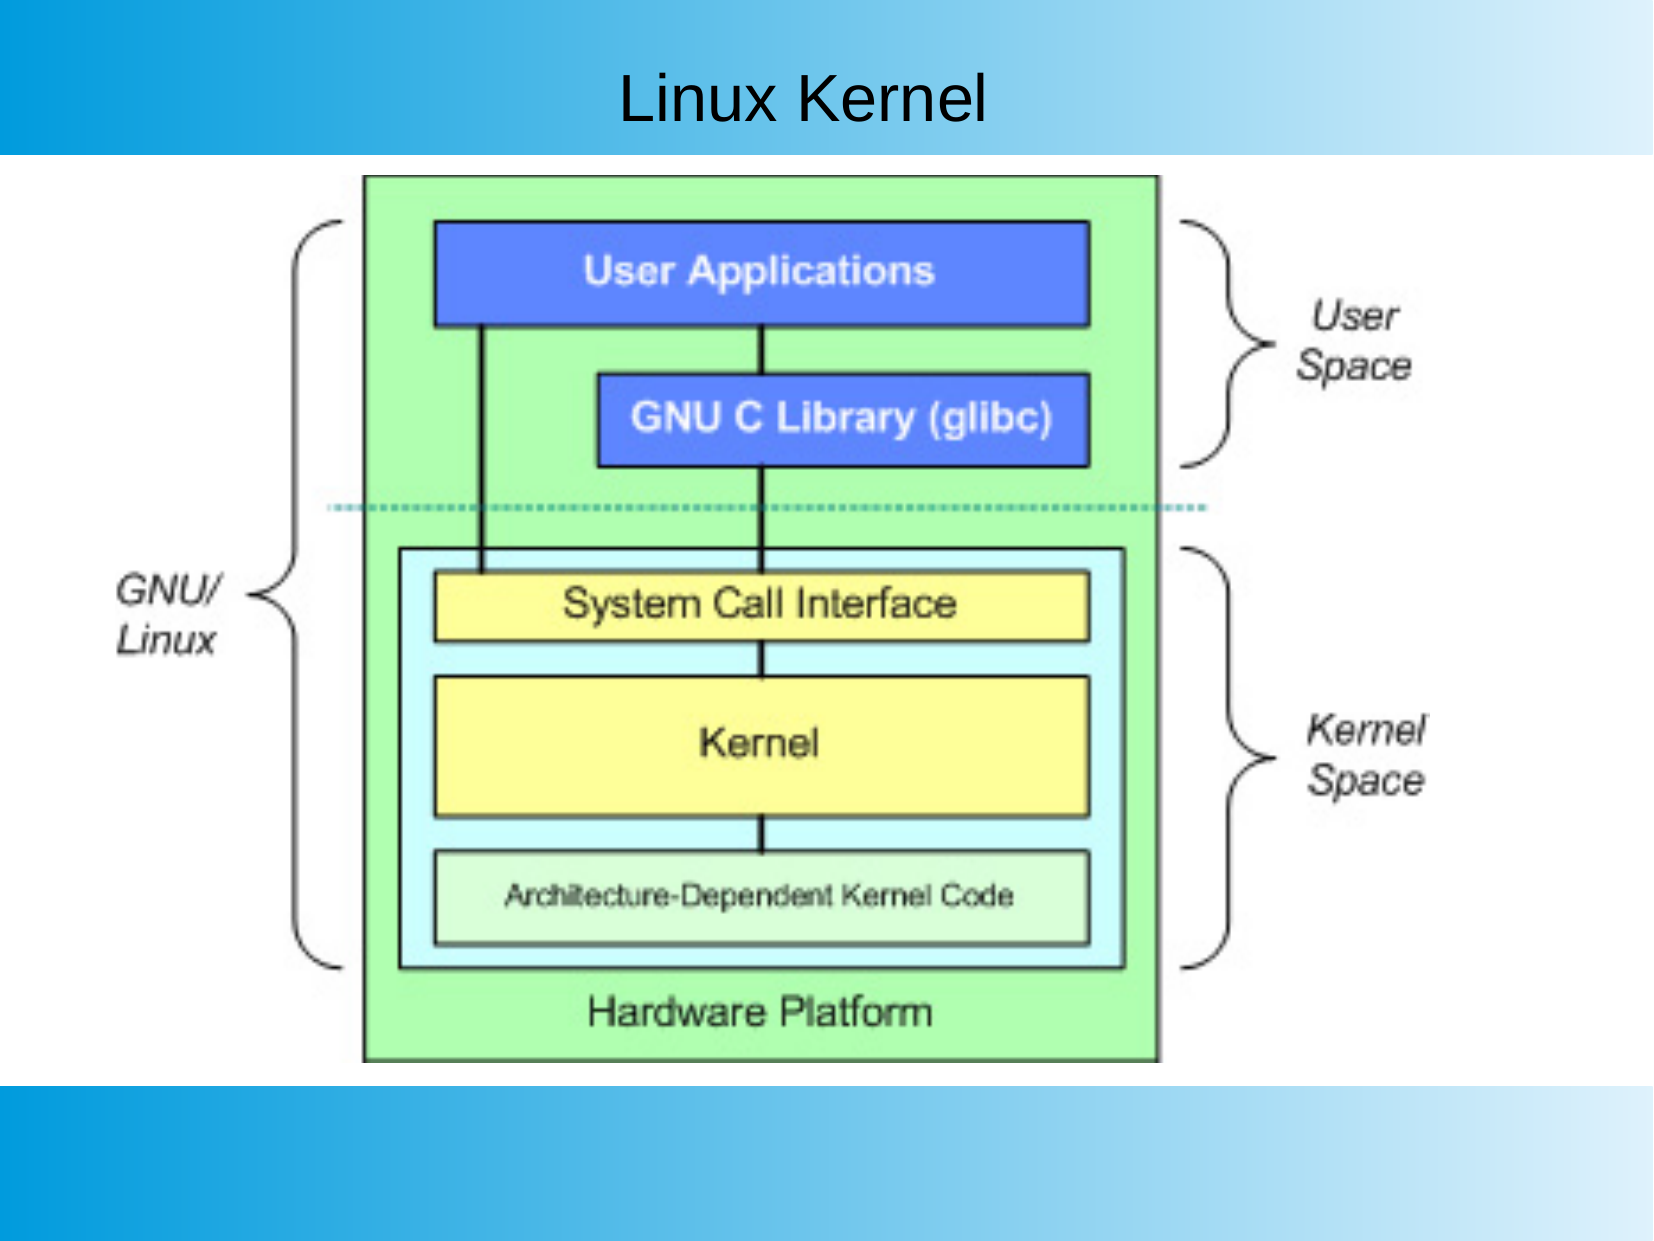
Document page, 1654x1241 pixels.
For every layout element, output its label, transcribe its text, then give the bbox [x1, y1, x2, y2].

picture [115, 175, 1430, 1063]
text_box Linux Kernel [603, 47, 1004, 142]
